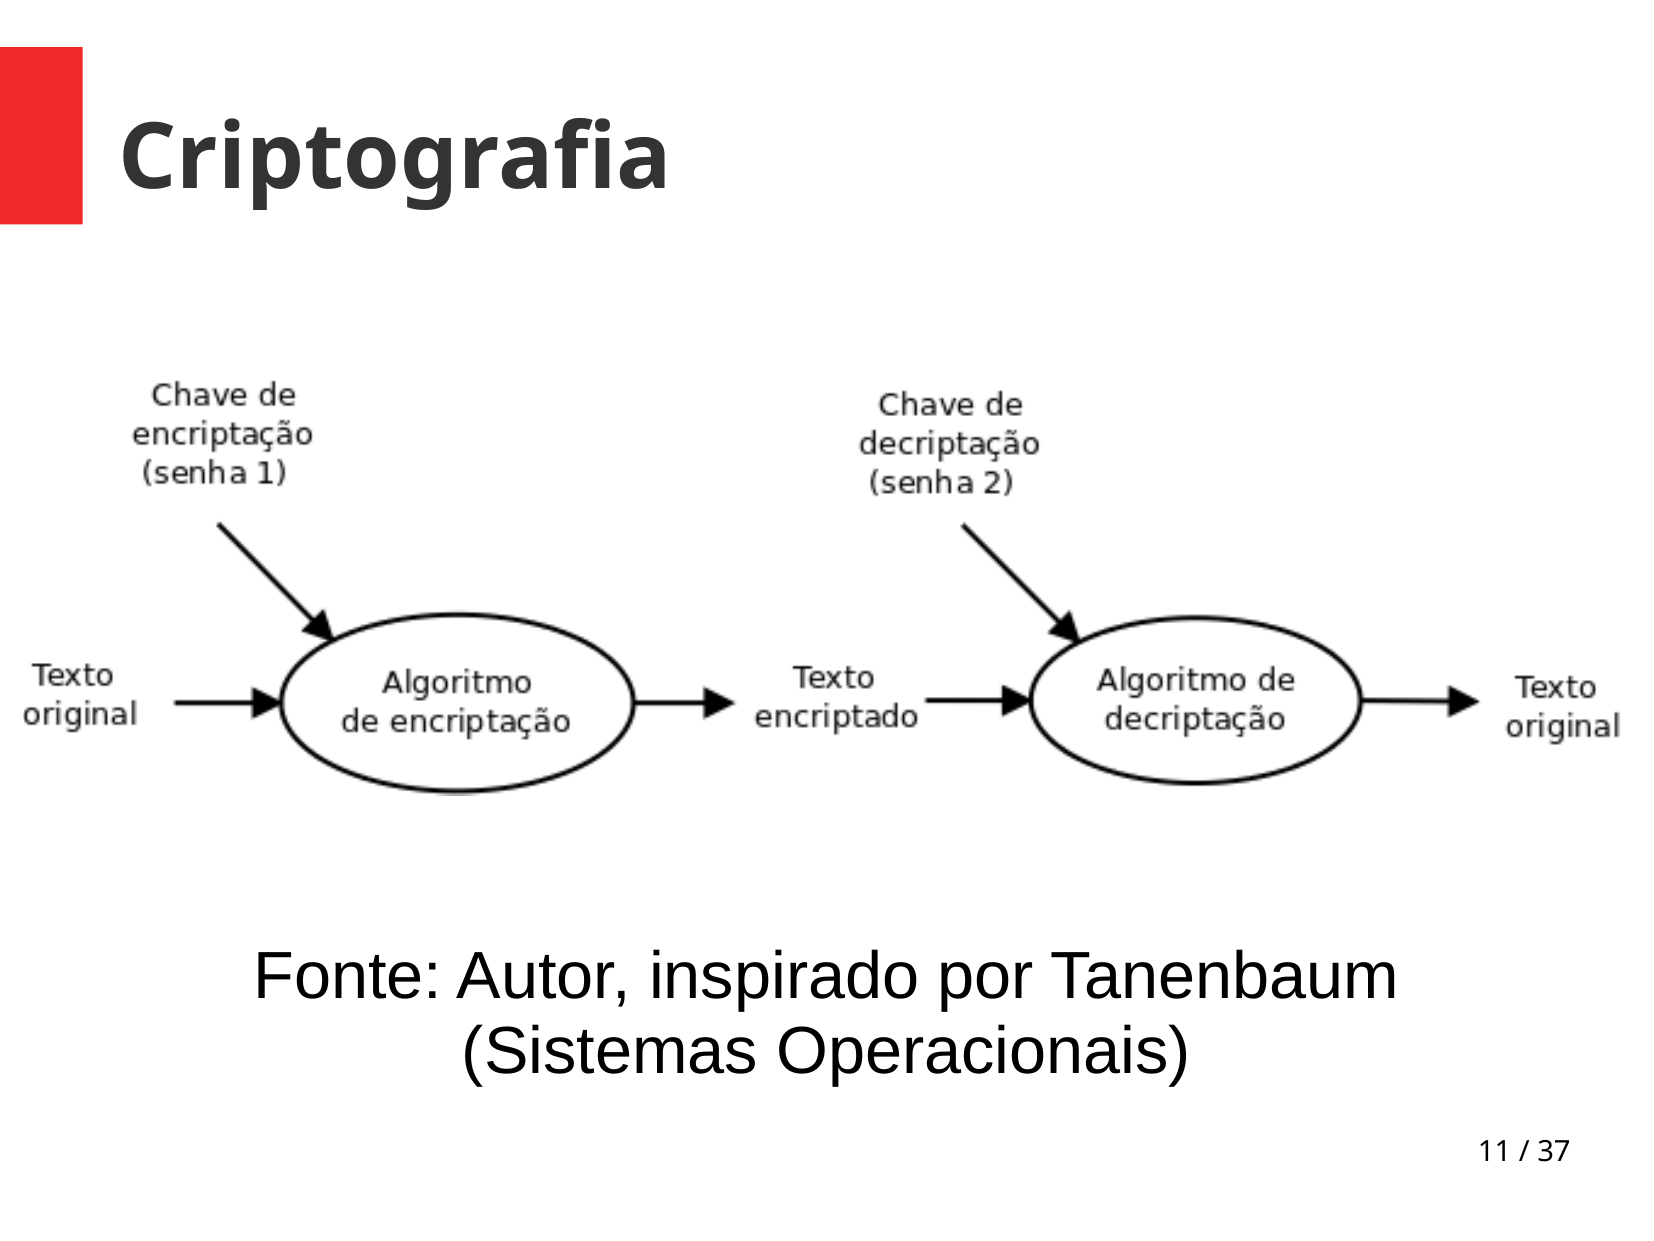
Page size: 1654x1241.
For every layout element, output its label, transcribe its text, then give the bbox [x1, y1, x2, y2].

picture [23, 377, 118, 796]
subtitle Fonte: Autor, inspirado por Tanenbaum (Sistemas Operacionais) [118, 340, 1536, 1088]
picture [1536, 377, 1630, 796]
title Criptografia [118, 49, 1571, 257]
